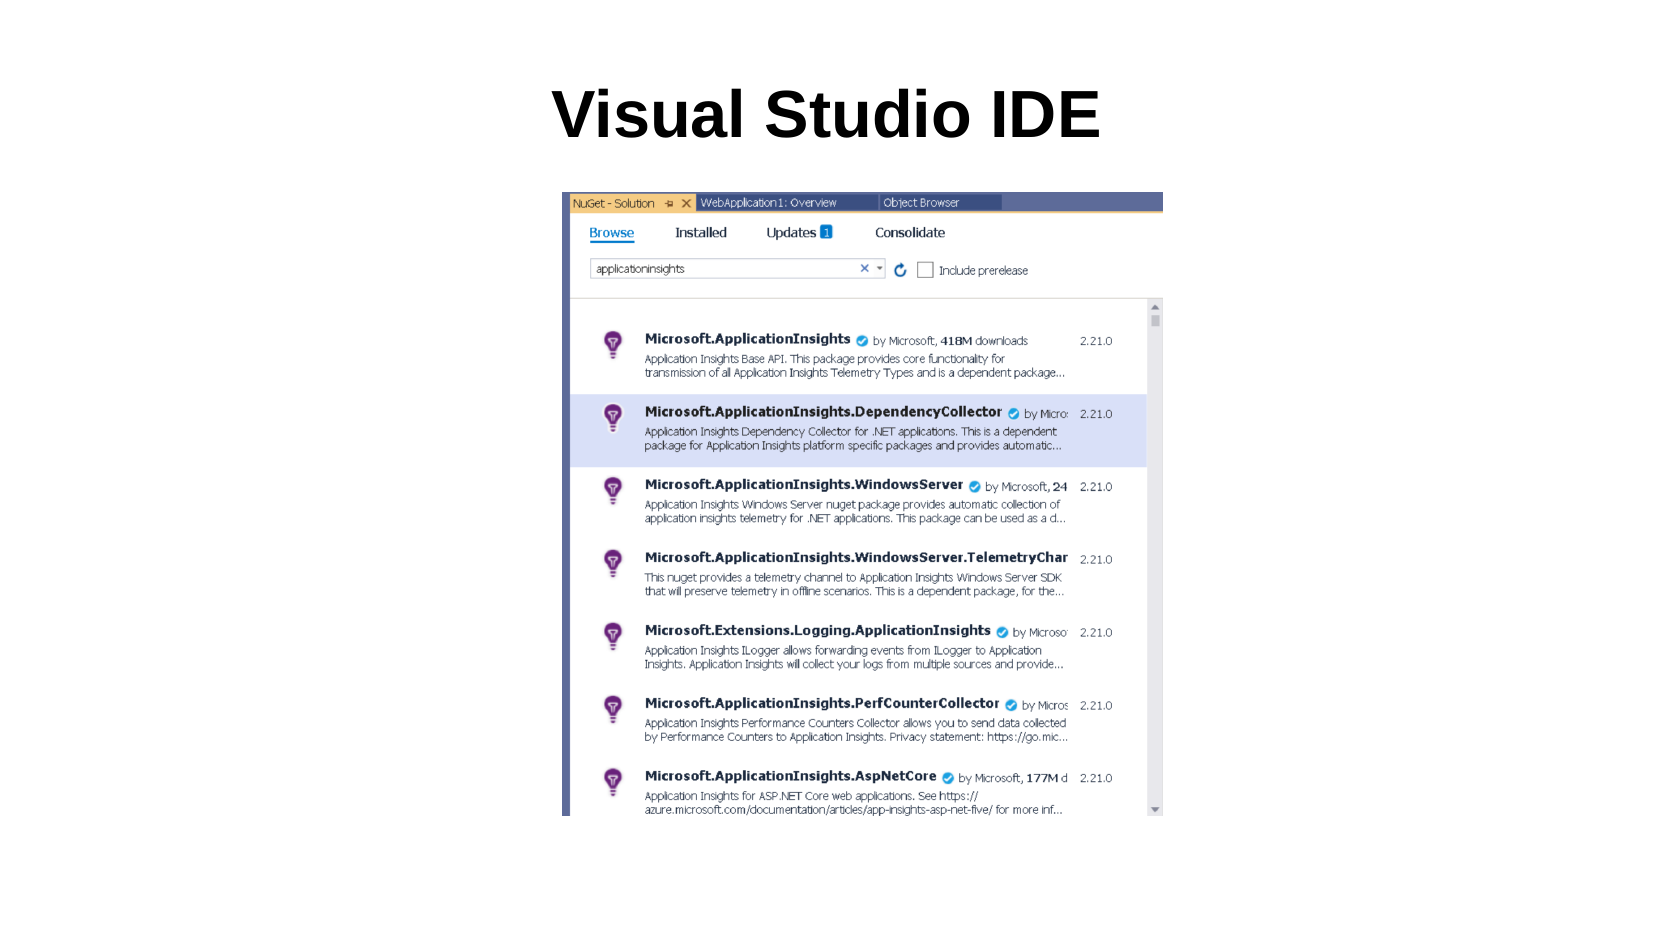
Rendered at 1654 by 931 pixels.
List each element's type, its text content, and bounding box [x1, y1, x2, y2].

title Visual Studio IDE [82, 37, 1571, 193]
picture [562, 192, 1163, 816]
